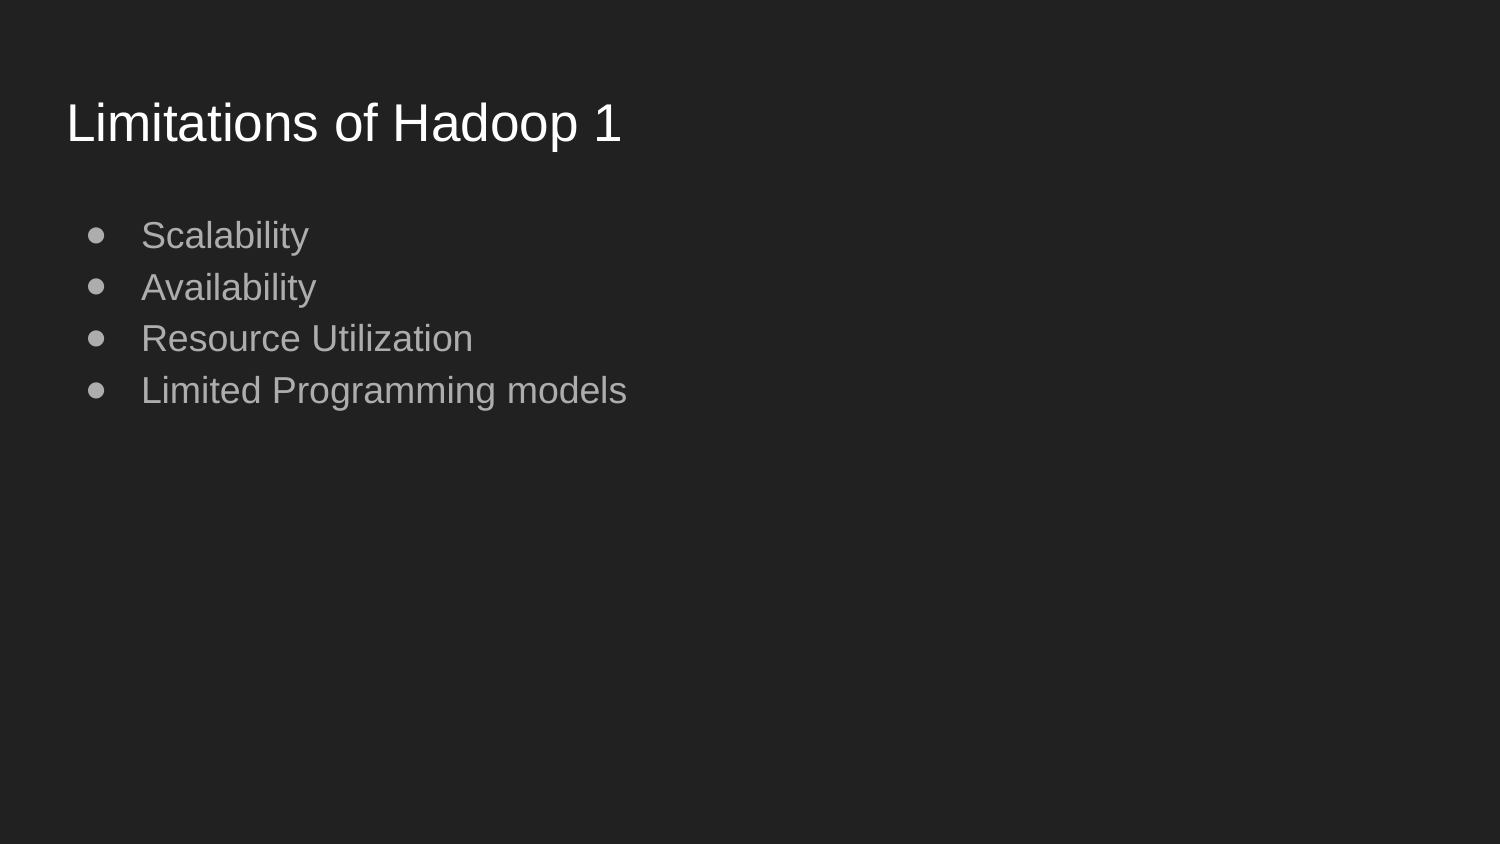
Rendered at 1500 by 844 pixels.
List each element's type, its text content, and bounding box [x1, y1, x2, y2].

title Limitations of Hadoop 1 [51, 72, 1449, 167]
list Scalability Availability Resource Utilization Limited Programming models [51, 189, 1449, 750]
